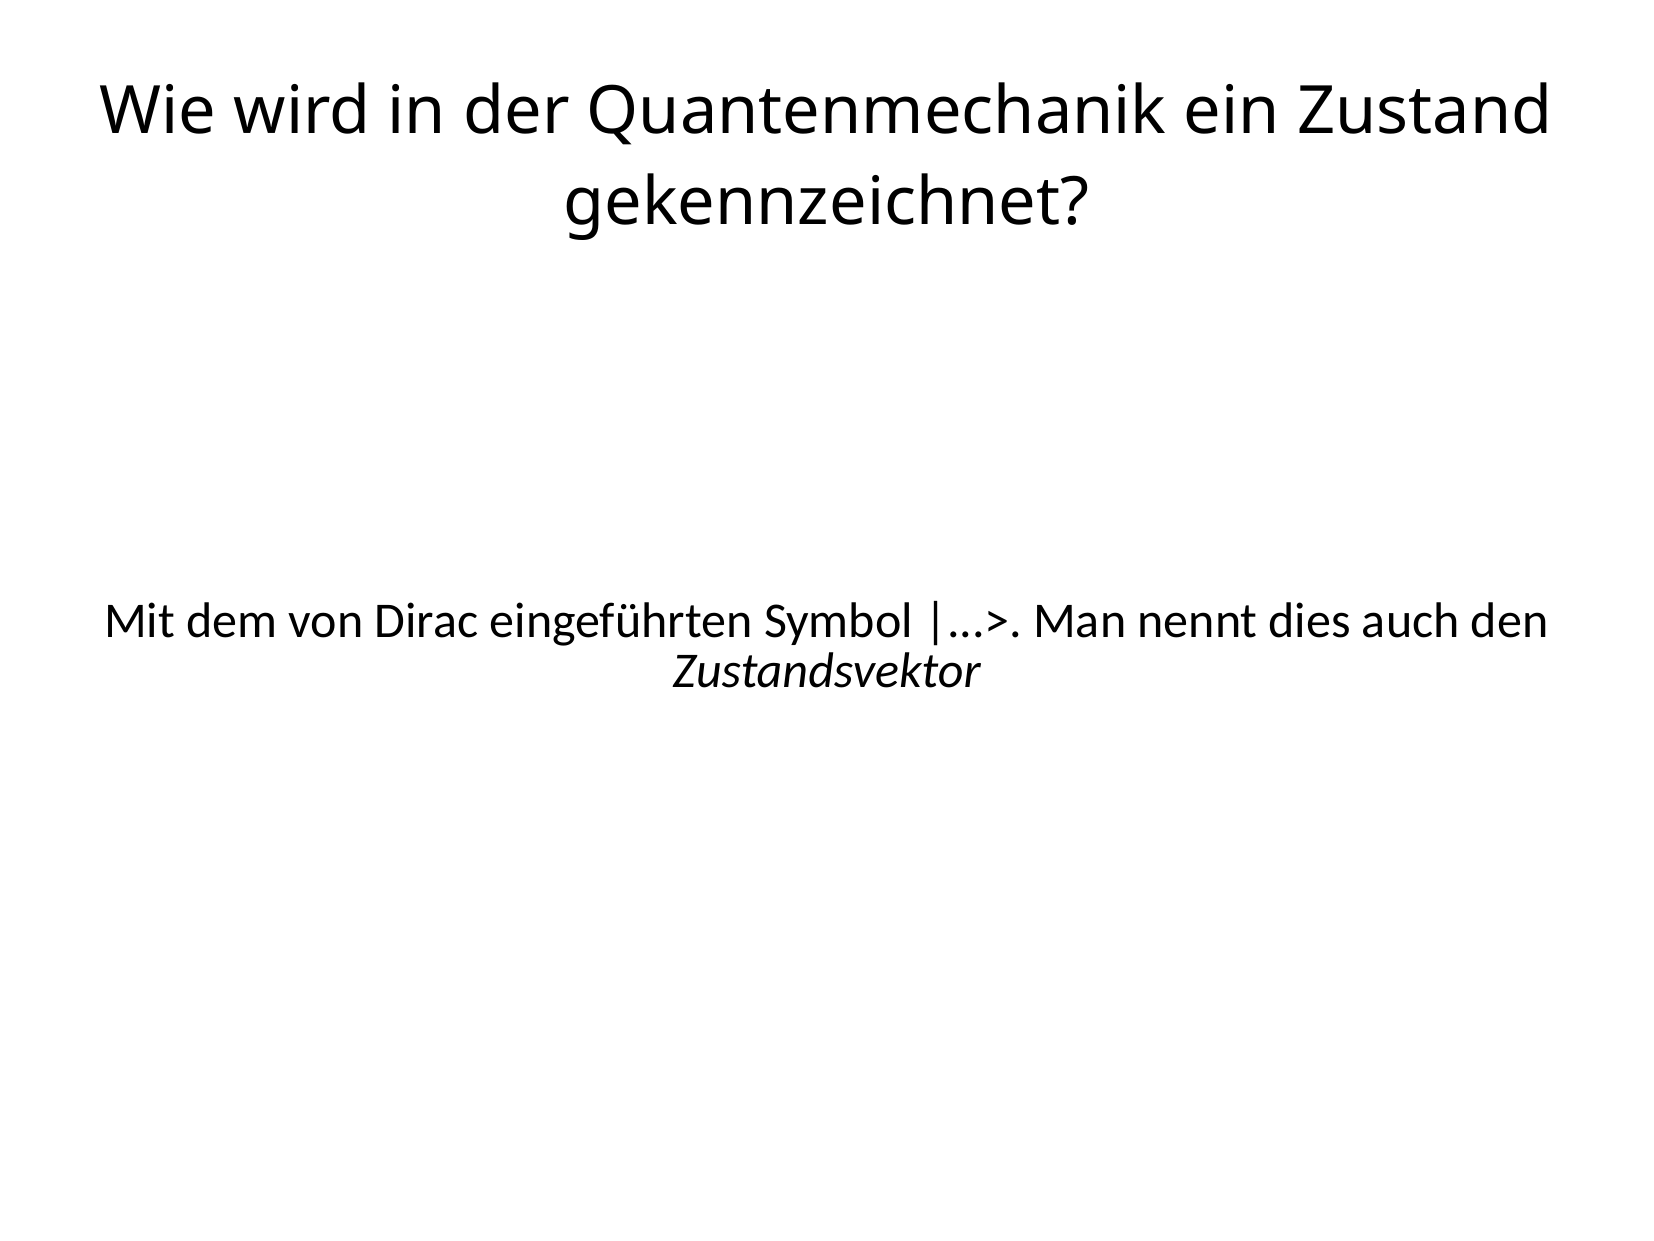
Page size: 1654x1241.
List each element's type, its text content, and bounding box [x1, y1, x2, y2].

subtitle Mit dem von Dirac eingeführten Symbol |...>. Man nennt dies auch den Zustandsvektor [82, 290, 1571, 1010]
title Wie wird in der Quantenmechanik ein Zustand gekennzeichnet? [82, 49, 1571, 257]
